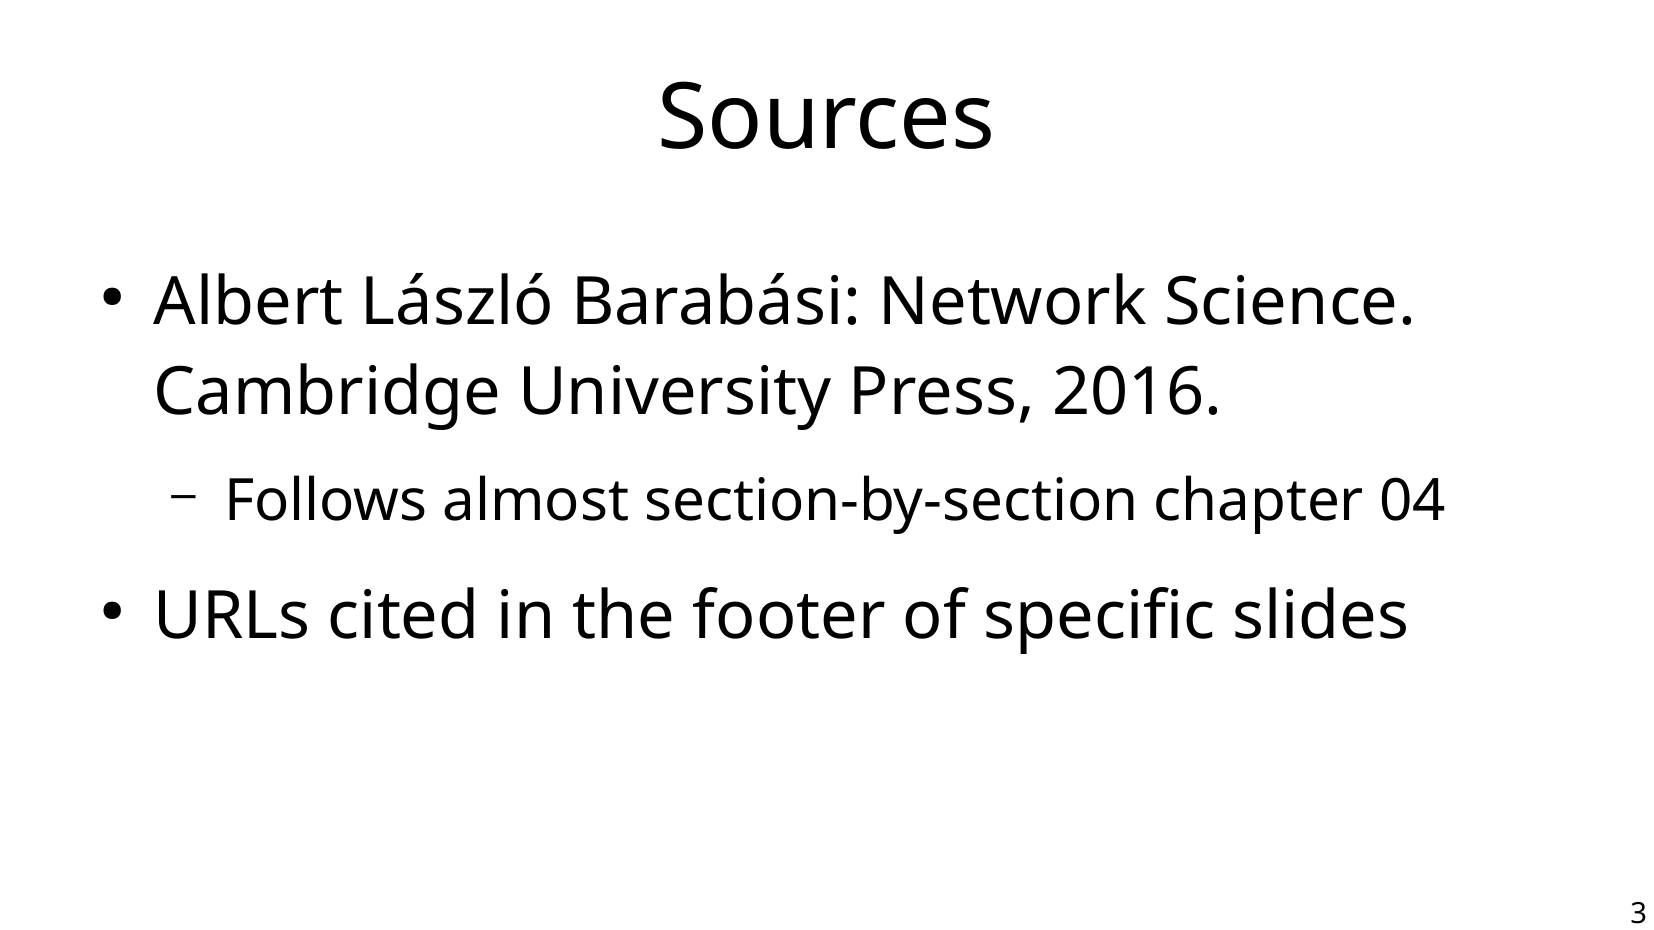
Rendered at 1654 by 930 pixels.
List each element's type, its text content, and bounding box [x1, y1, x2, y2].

title Sources [82, 1, 1571, 225]
list Albert László Barabási: Network Science. Cambridge University Press, 2016. Follows almost section-by-section chapter 04 URLs cited in the footer of specific slides [82, 252, 1571, 793]
